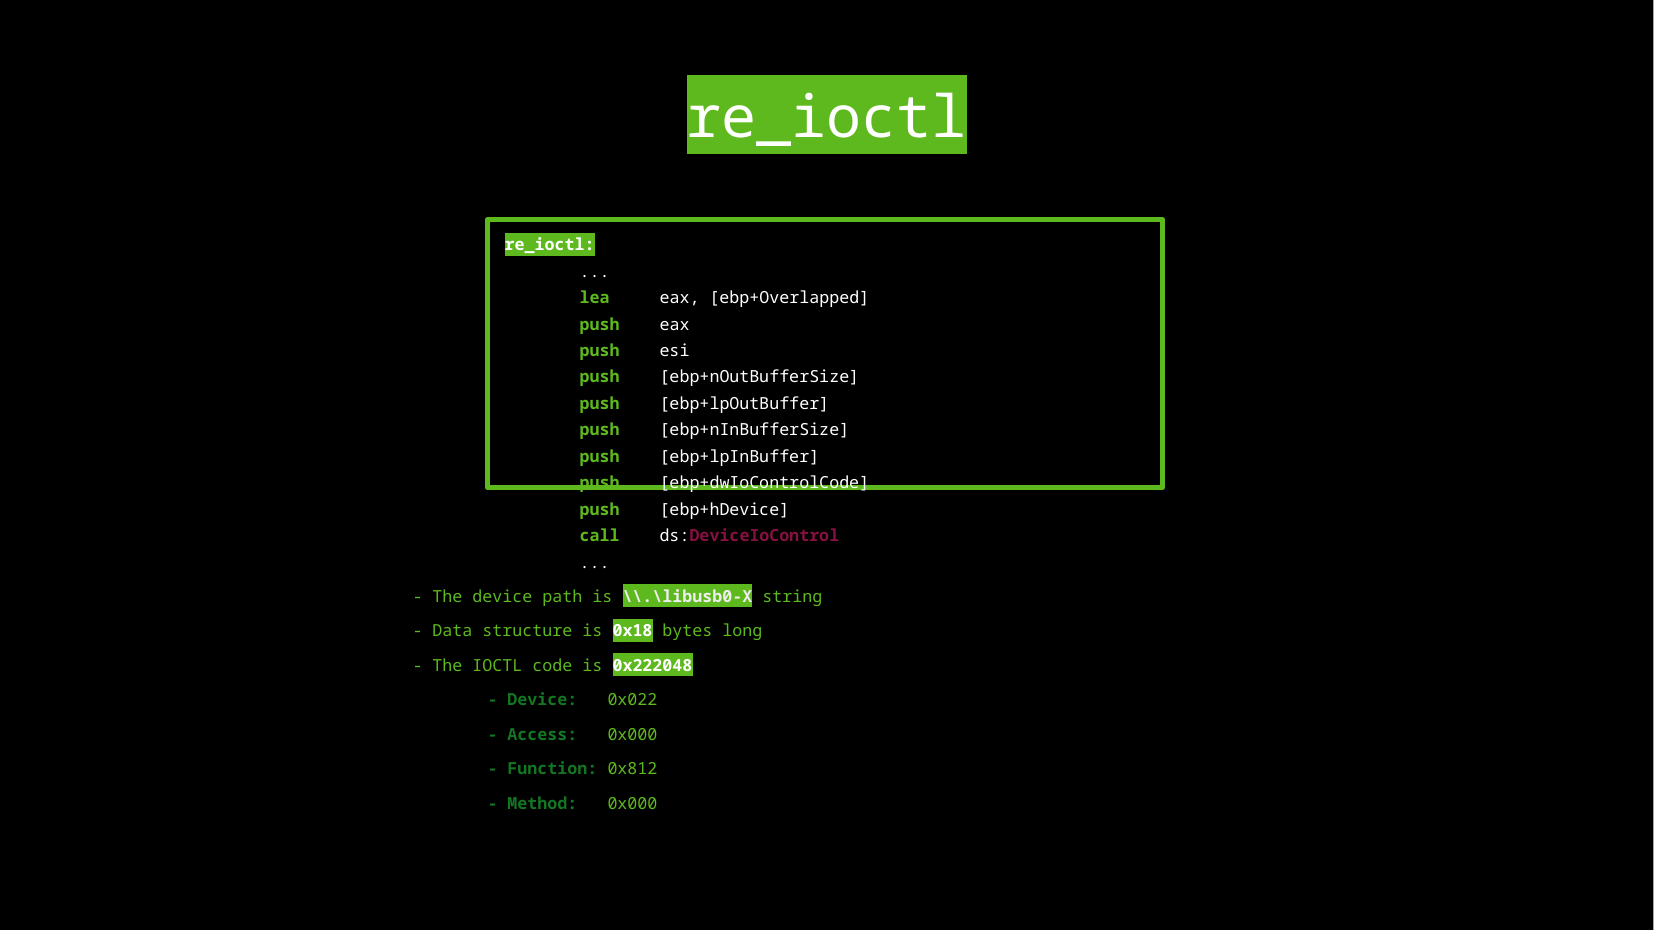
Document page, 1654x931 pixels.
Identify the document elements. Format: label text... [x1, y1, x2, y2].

text_box re_ioctl: ... lea eax, [ebp+Overlapped] push eax push esi push [ebp+nOutBufferSize] push [ebp+lpOutBuffer] push [ebp+nInBufferSize] push [ebp+lpInBuffer] push [ebp+dwIoControlCode] push [ebp+hDevice] call ds:DeviceIoControl ... [487, 219, 1163, 488]
text_box - The device path is \\.\libusb0-X string - Data structure is 0x18 bytes long - The IOCTL code is 0x222048 - Device: 0x022 - Access: 0x000 - Function: 0x812 - Method: 0x000 [412, 549, 1238, 788]
title re_ioctl [82, 37, 1571, 193]
